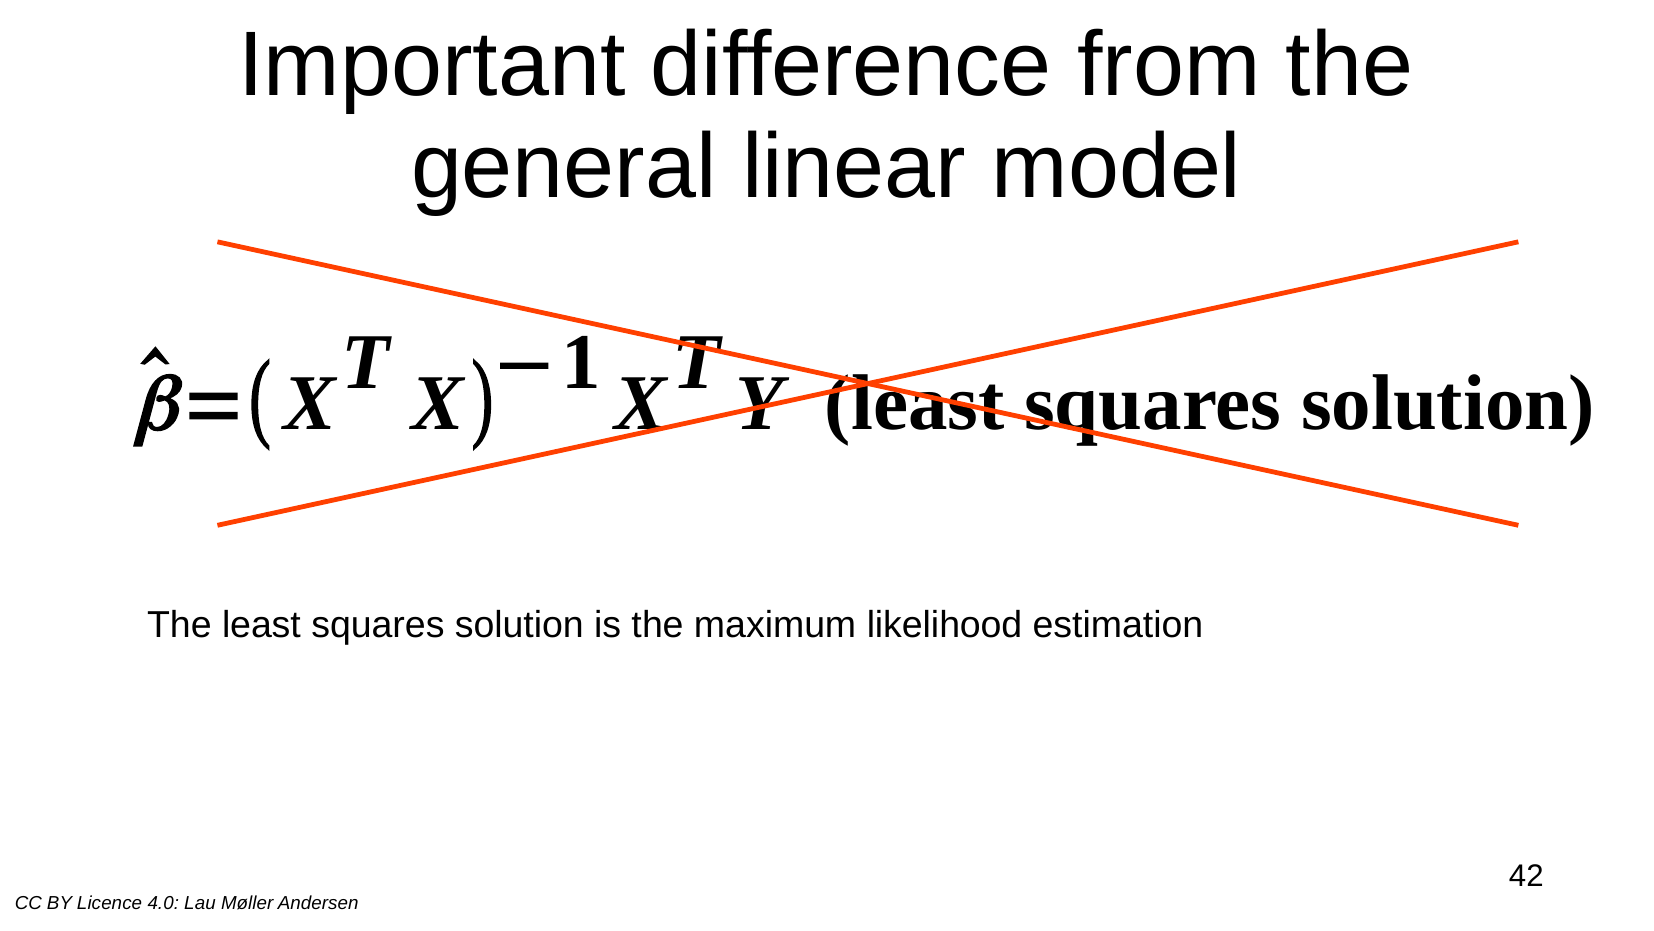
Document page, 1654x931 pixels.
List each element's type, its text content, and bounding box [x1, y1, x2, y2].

text_box CC BY Licence 4.0: Lau Møller Andersen [0, 885, 388, 921]
chart [583, 318, 1152, 380]
text_box <nummer> [1494, 850, 1654, 921]
chart [127, 318, 1604, 543]
title Important difference from the general linear model [82, 12, 1571, 218]
text_box The least squares solution is the maximum likelihood estimation [132, 596, 1302, 653]
